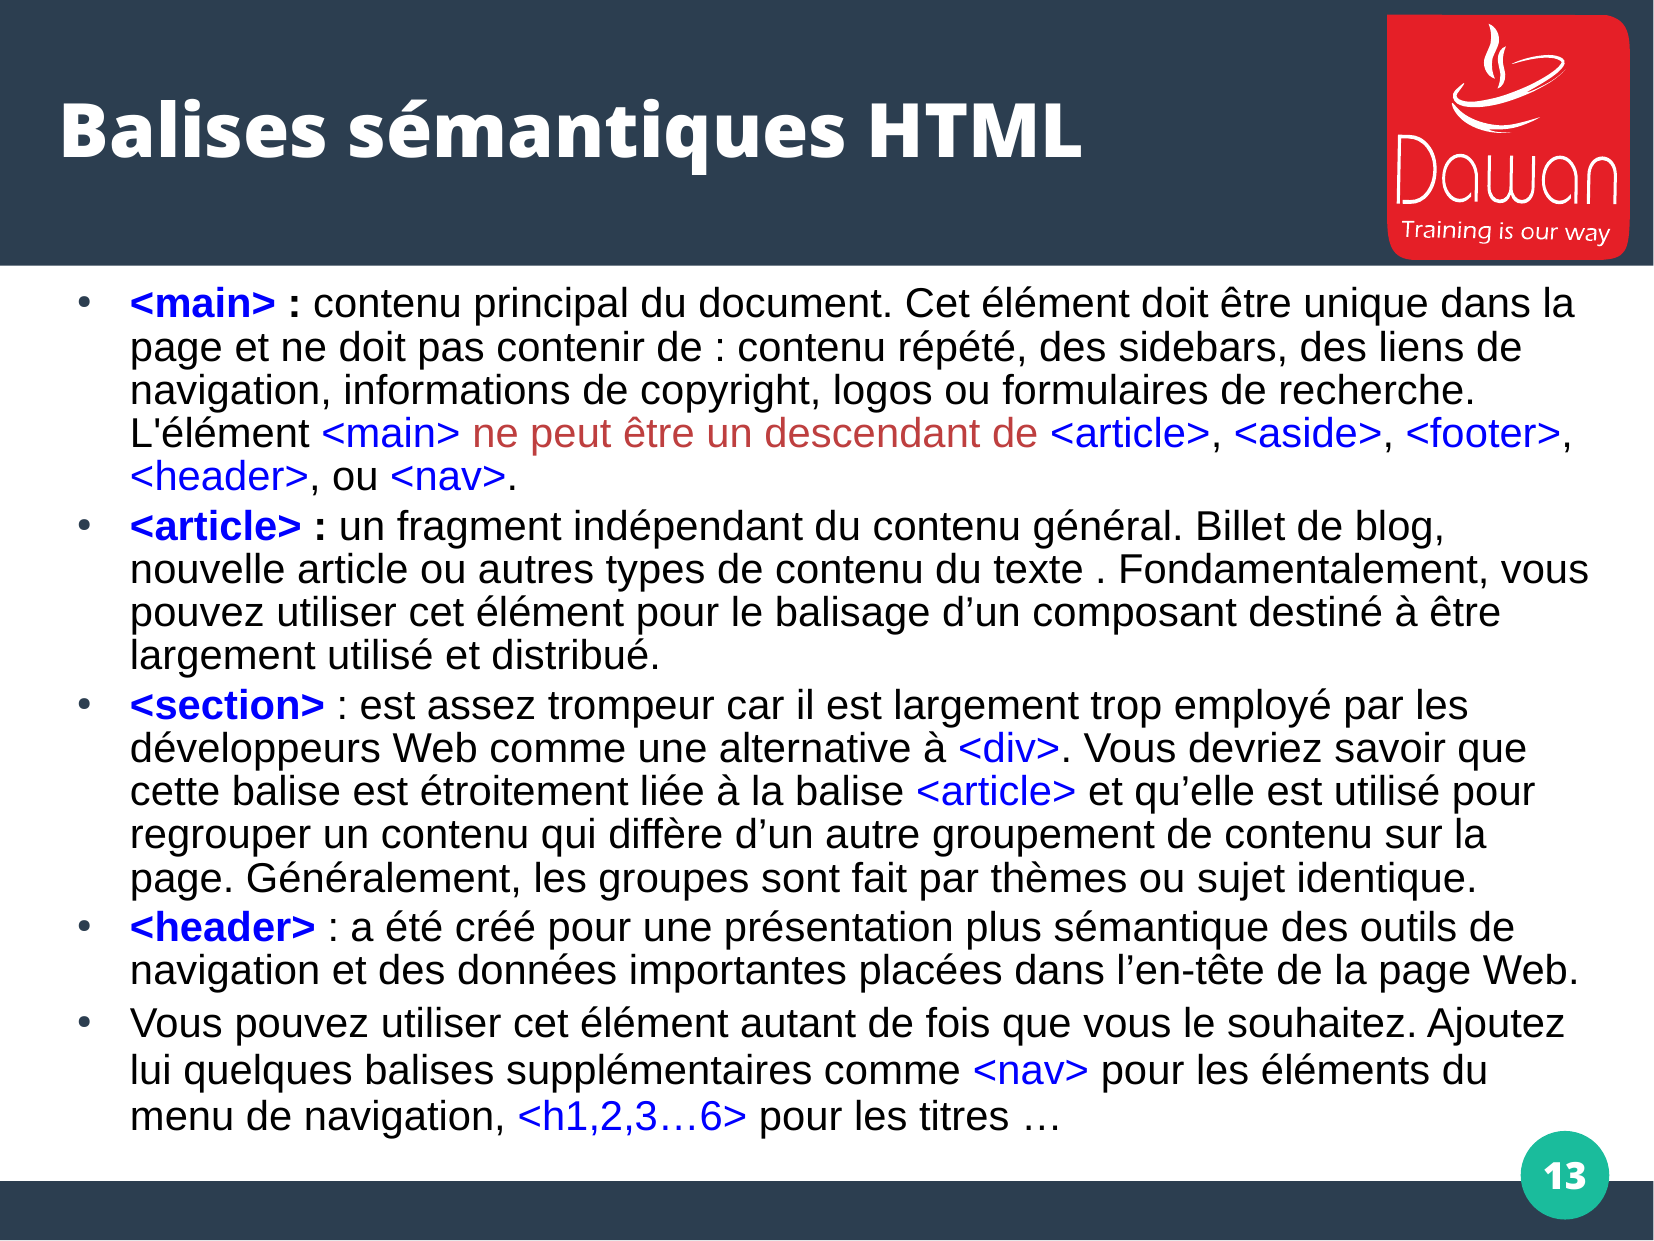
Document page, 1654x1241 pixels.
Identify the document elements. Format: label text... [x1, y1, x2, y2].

title Balises sémantiques HTML [59, 49, 1387, 207]
picture [1387, 14, 1630, 260]
list <main> : contenu principal du document. Cet élément doit être unique dans la page et ne doit pas contenir de : contenu répété, des sidebars, des liens de navigation, informations de copyright, logos ou formulaires de recherche. L'élément <main> ne peut être un descendant de <article>, <aside>, <footer>, <header>, ou <nav>. <article> : un fragment indépendant du contenu général. Billet de blog, nouvelle article ou autres types de contenu du texte . Fondamentalement, vous pouvez utiliser cet élément pour le balisage d’un composant destiné à être largement utilisé et distribué. <section> : est assez trompeur car il est largement trop employé par les développeurs Web comme une alternative à <div>. Vous devriez savoir que cette balise est étroitement liée à la balise <article> et qu’elle est utilisé pour regrouper un contenu qui diffère d’un autre groupement de contenu sur la page. Généralement, les groupes sont fait par thèmes ou sujet identique. <header> : a été créé pour une présentation plus sémantique des outils de navigation et des données importantes placées dans l’en-tête de la page Web. Vous pouvez utiliser cet élément autant de fois que vous le souhaitez. Ajoutez lui quelques balises supplémentaires comme <nav> pour les éléments du menu de navigation, <h1,2,3…6> pour les titres … [59, 283, 1595, 1152]
